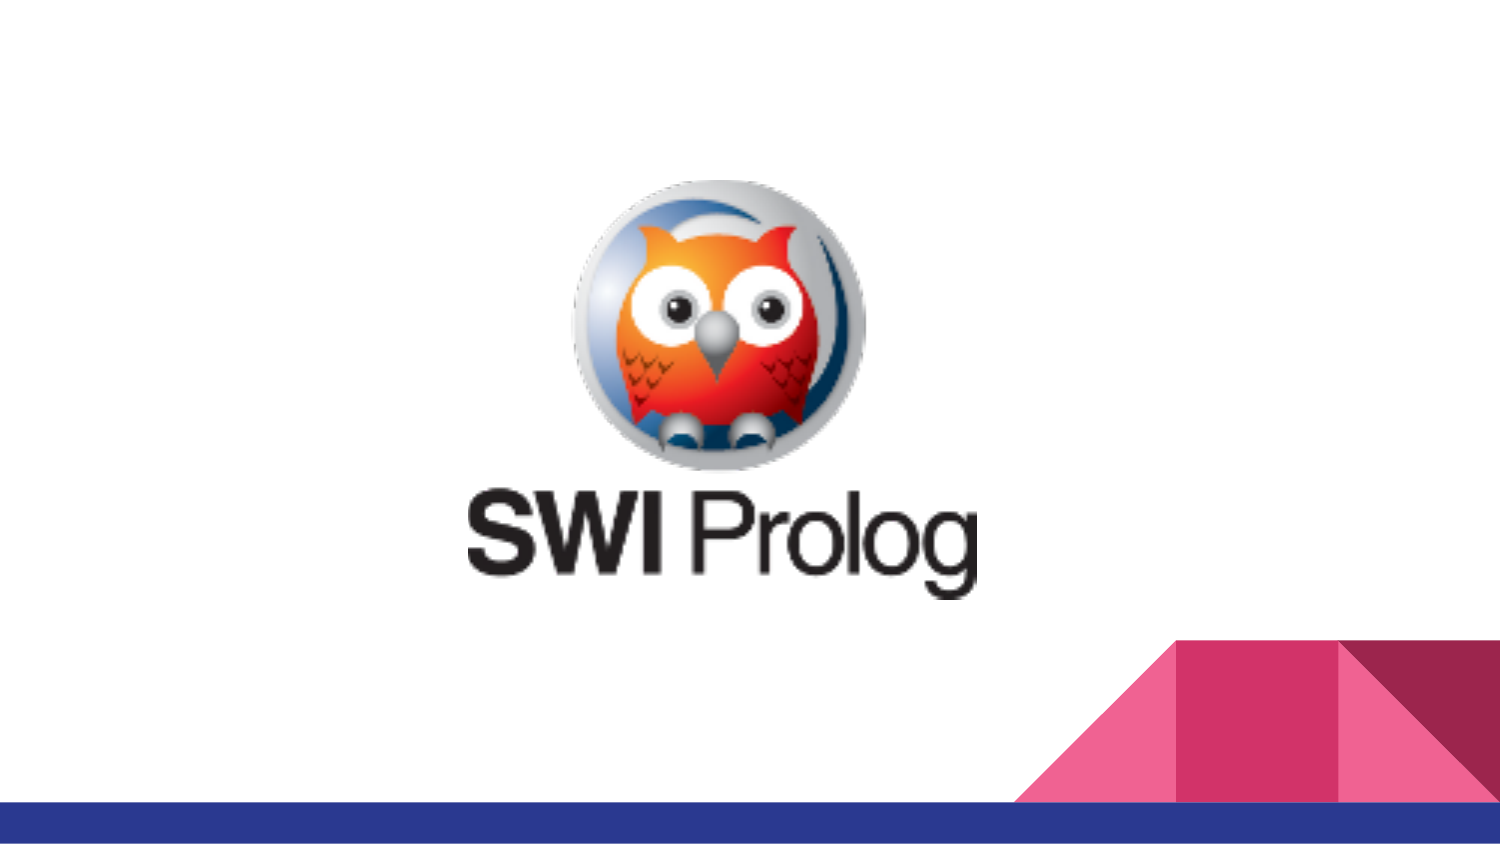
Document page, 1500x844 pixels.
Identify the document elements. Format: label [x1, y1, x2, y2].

picture [468, 180, 977, 600]
